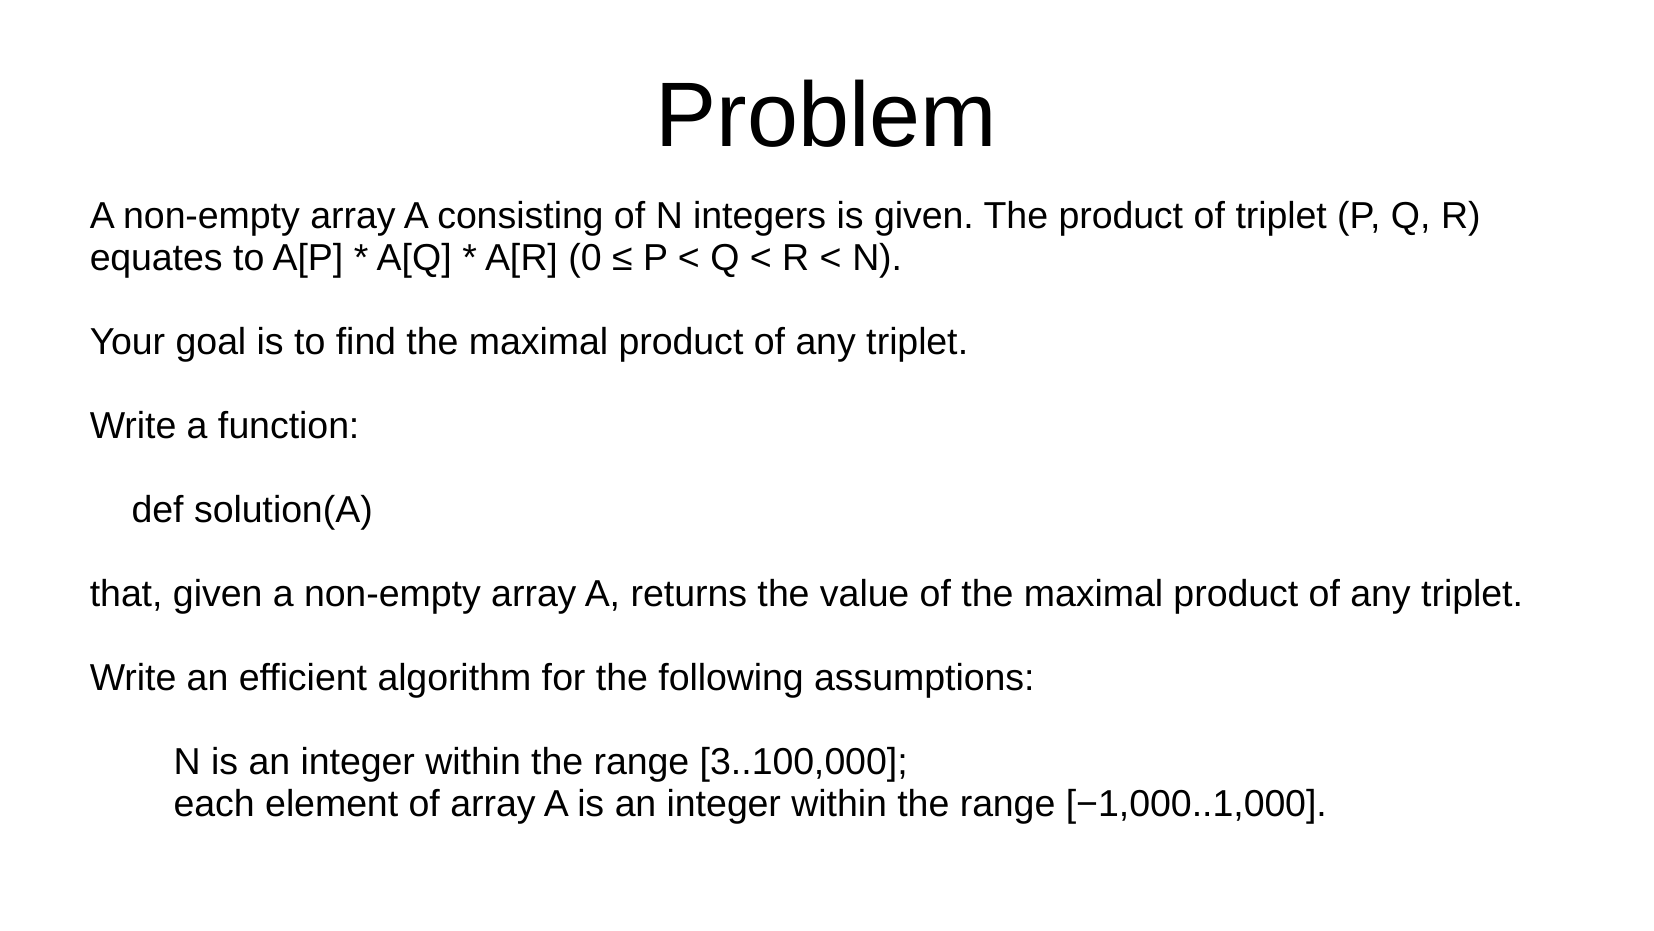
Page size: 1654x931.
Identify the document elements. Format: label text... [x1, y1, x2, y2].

title Problem [82, 37, 1571, 187]
text_box A non-empty array A consisting of N integers is given. The product of triplet (P, Q, R) equates to A[P] * A[Q] * A[R] (0 ≤ P < Q < R < N). Your goal is to find the maximal product of any triplet. Write a function: def solution(A) that, given a non-empty array A, returns the value of the maximal product of any triplet. Write an efficient algorithm for the following assumptions: N is an integer within the range [3..100,000]; each element of array A is an integer within the range [−1,000..1,000]. [75, 187, 1576, 917]
